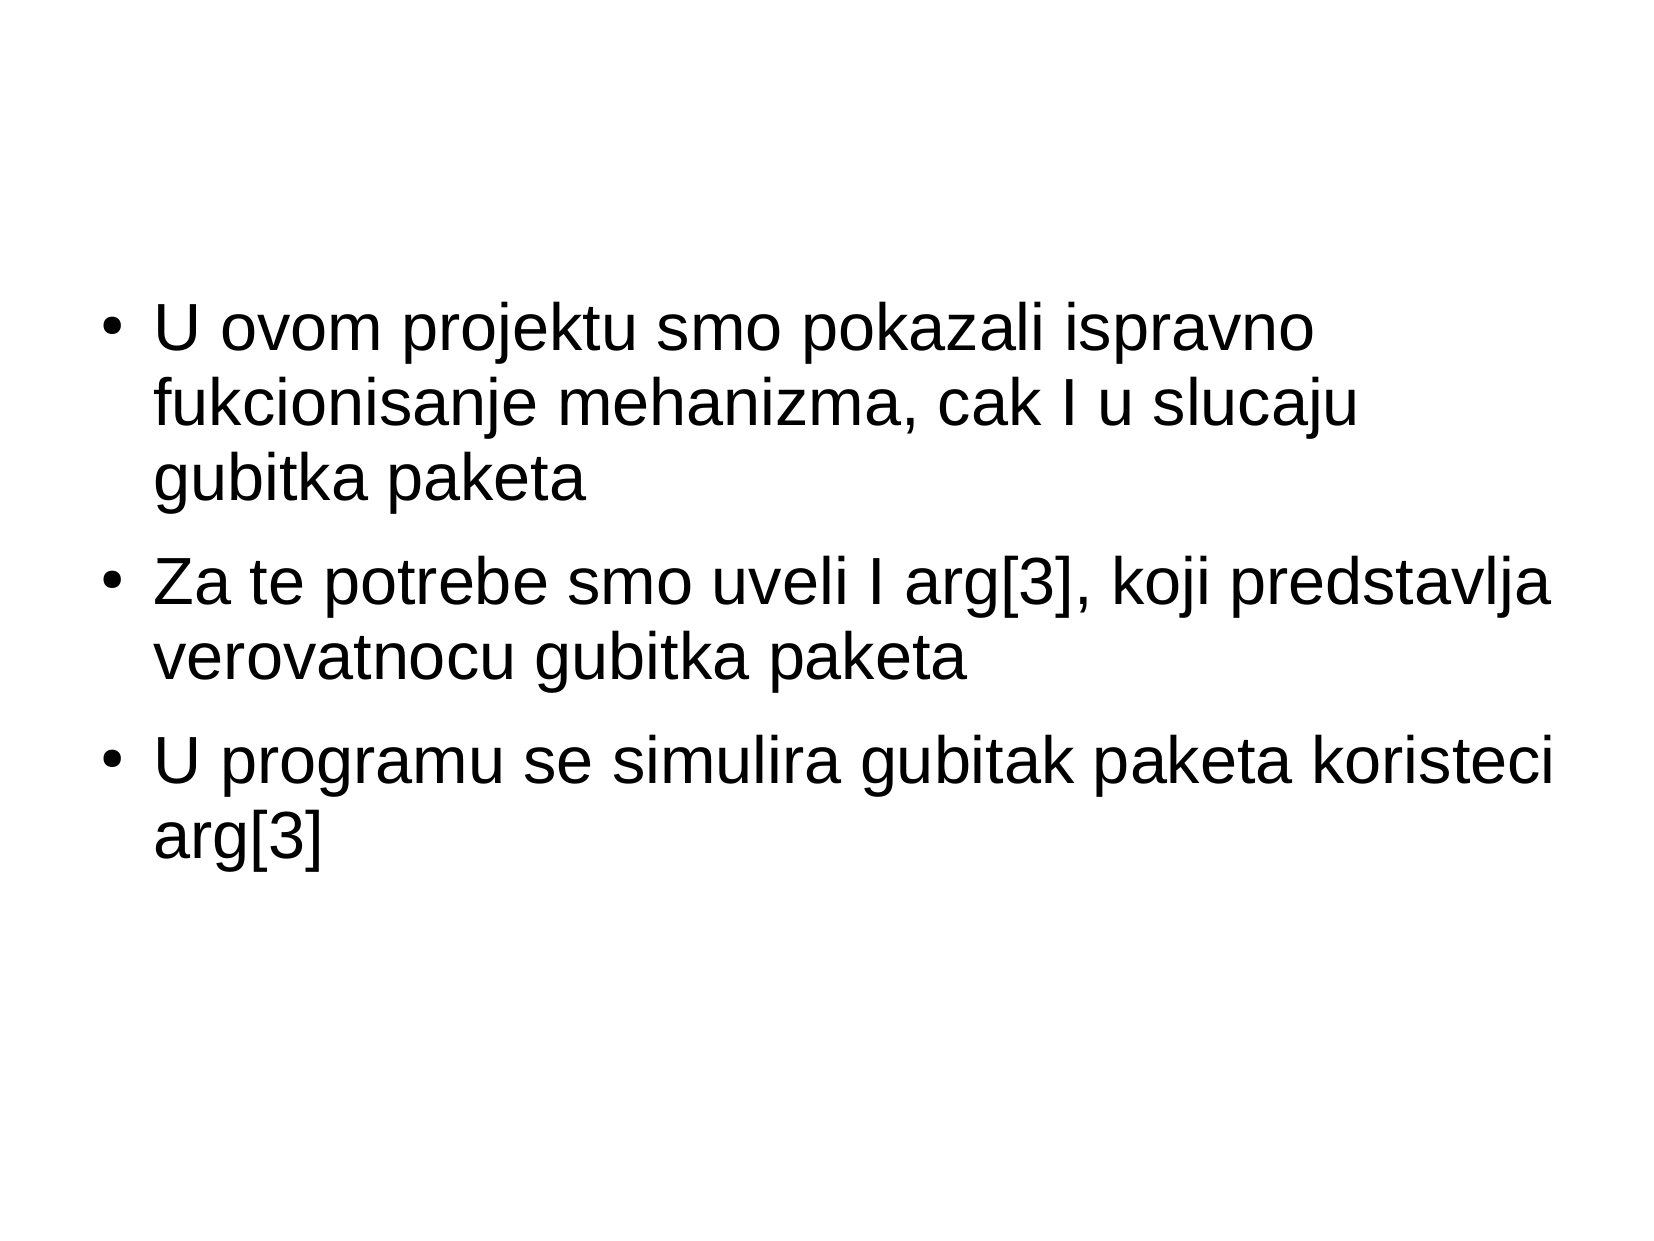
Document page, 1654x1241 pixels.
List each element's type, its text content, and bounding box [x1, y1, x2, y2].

list U ovom projektu smo pokazali ispravno fukcionisanje mehanizma, cak I u slucaju gubitka paketa Za te potrebe smo uveli I arg[3], koji predstavlja verovatnocu gubitka paketa U programu se simulira gubitak paketa koristeci arg[3] [82, 290, 1571, 1010]
